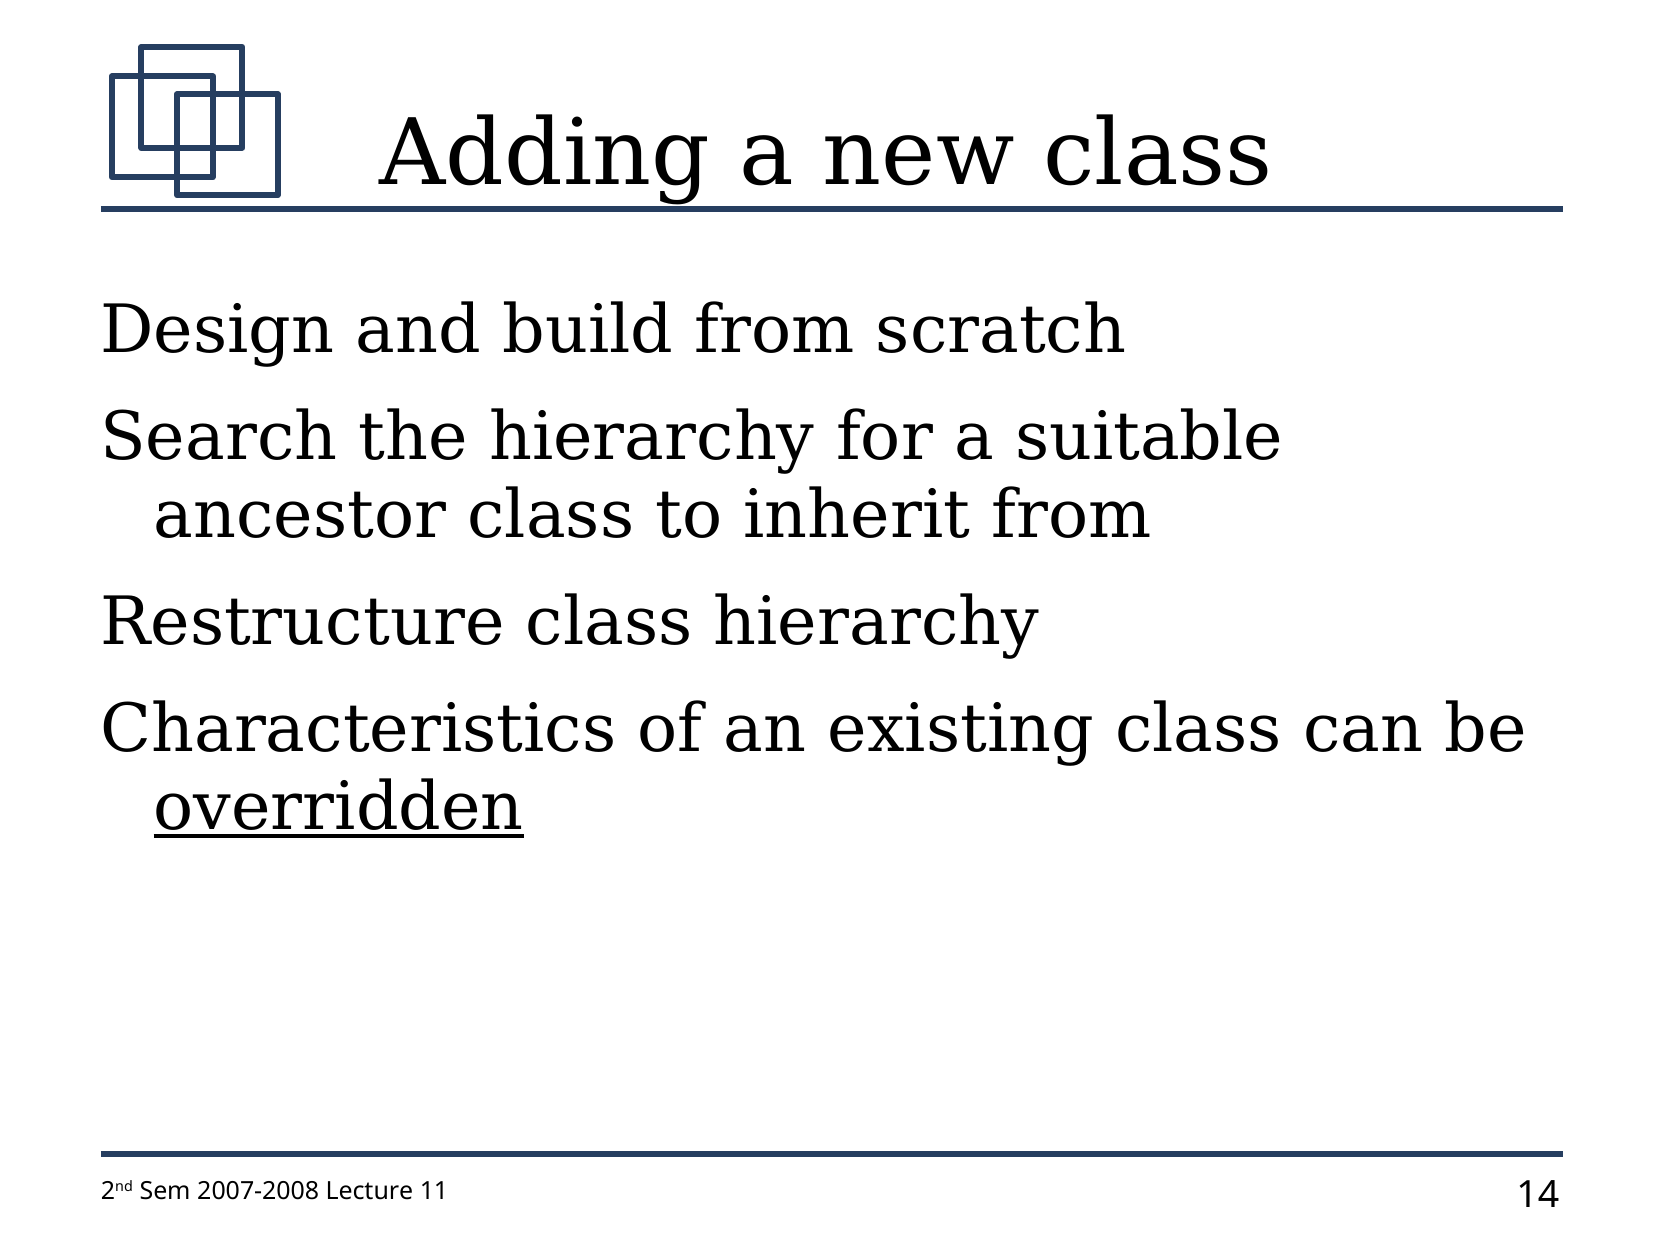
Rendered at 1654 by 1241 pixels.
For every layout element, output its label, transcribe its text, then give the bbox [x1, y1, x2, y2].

list Design and build from scratch Search the hierarchy for a suitable ancestor class to inherit from Restructure class hierarchy Characteristics of an existing class can be overridden [82, 290, 1571, 1109]
title Adding a new class [82, 49, 1571, 257]
